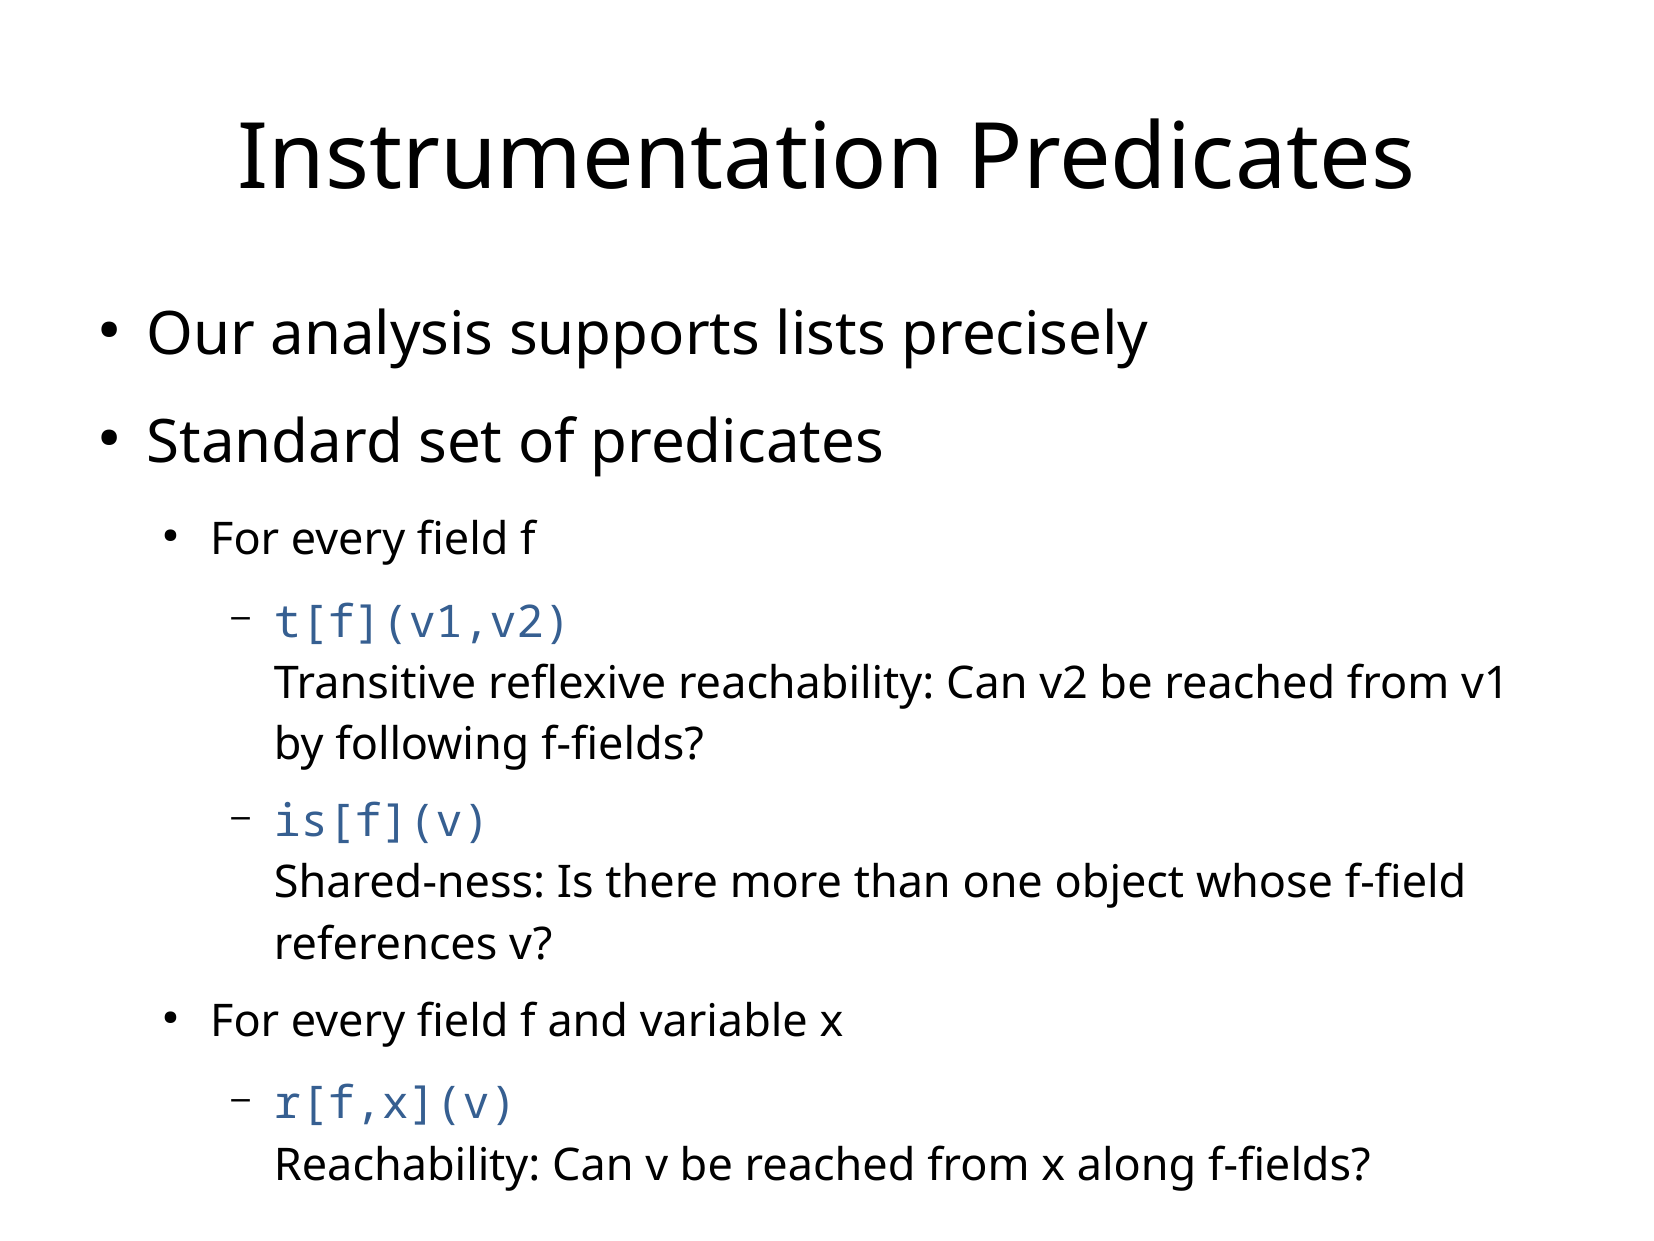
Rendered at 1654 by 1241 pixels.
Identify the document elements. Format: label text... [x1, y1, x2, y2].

list Our analysis supports lists precisely Standard set of predicates For every field f t[f](v1,v2) Transitive reflexive reachability: Can v2 be reached from v1 by following f-fields? is[f](v) Shared-ness: Is there more than one object whose f-field references v? For every field f and variable x r[f,x](v) Reachability: Can v be reached from x along f-fields? [82, 290, 1571, 1201]
title Instrumentation Predicates [82, 49, 1571, 257]
